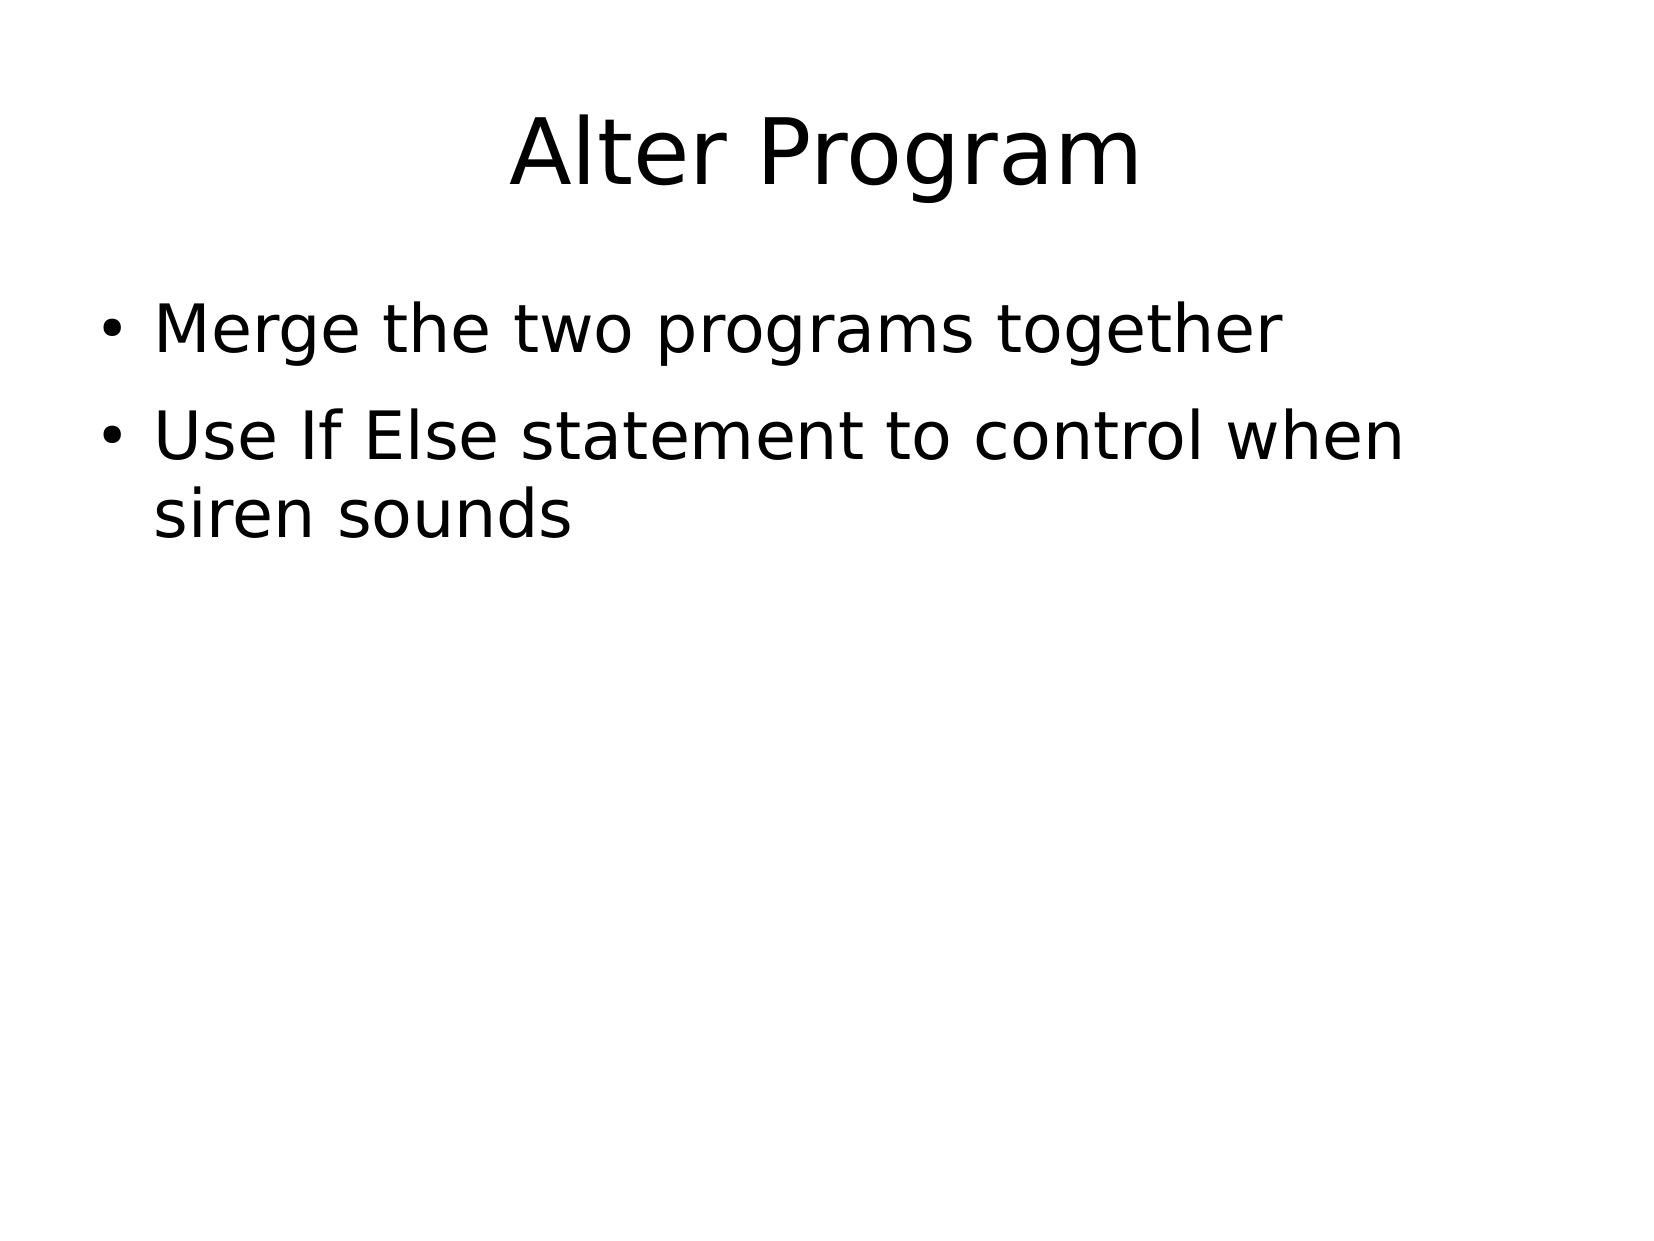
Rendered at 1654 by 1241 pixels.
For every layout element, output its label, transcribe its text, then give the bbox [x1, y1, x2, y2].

title Alter Program [82, 49, 1571, 257]
list Merge the two programs together Use If Else statement to control when siren sounds [82, 290, 1571, 1010]
